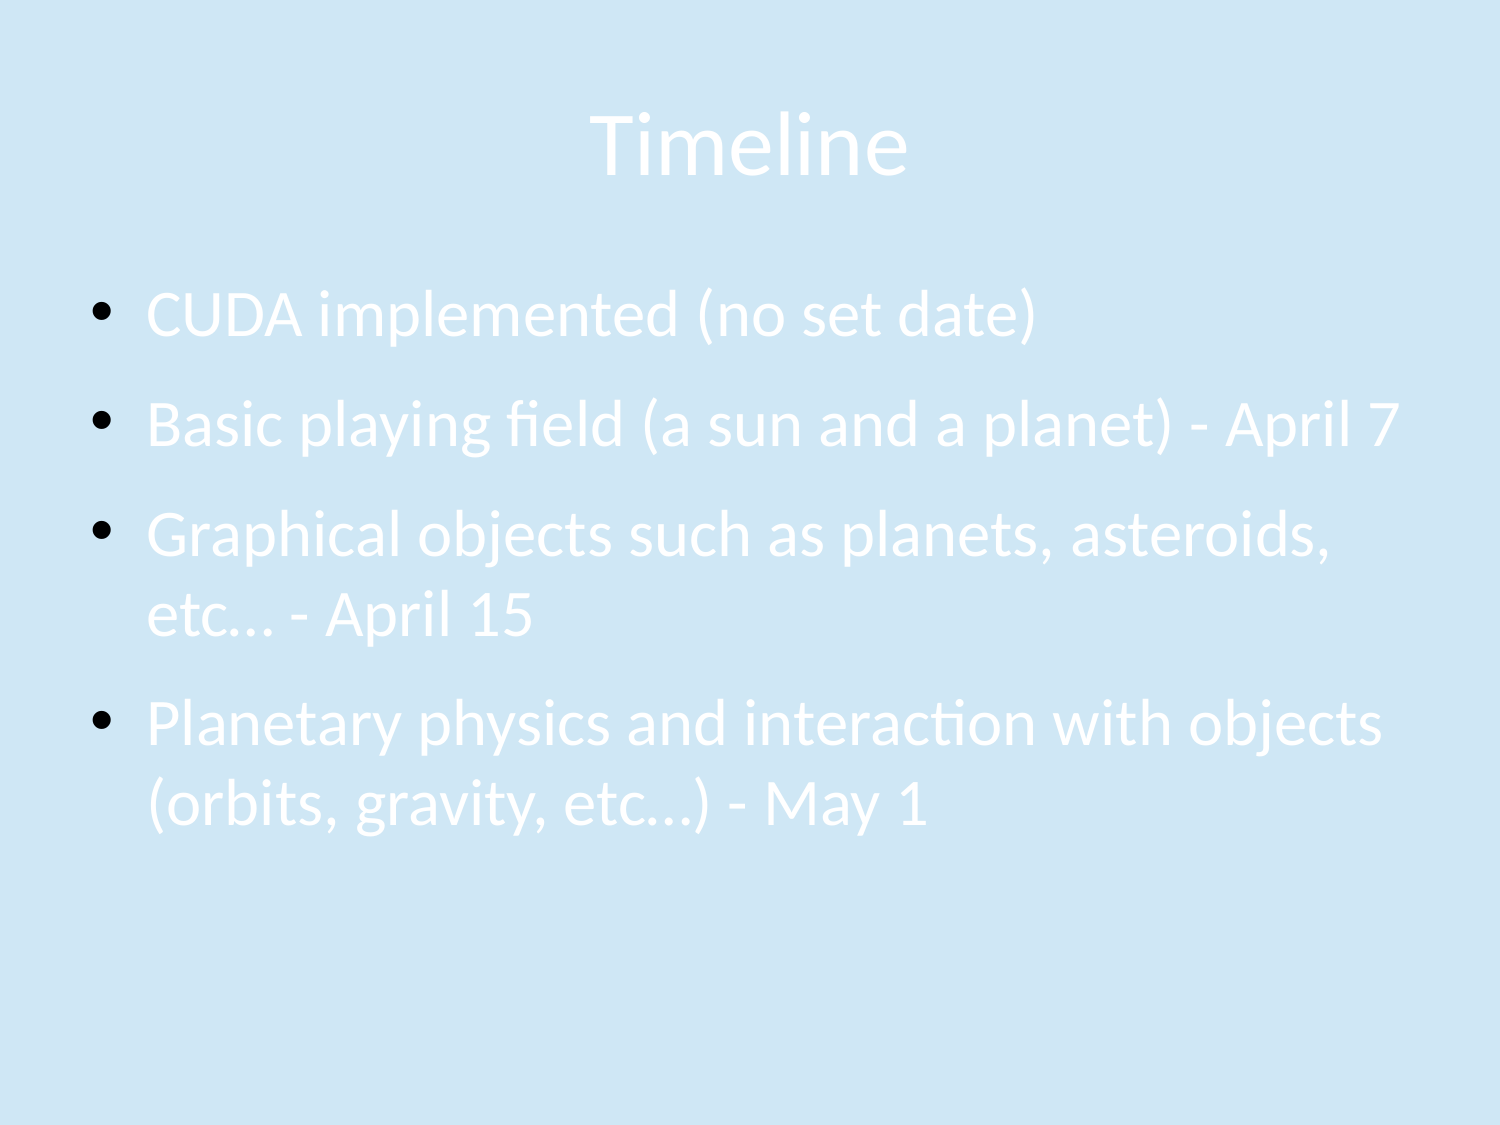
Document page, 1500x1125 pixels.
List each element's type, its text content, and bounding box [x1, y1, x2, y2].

title Timeline [75, 45, 1425, 233]
list CUDA implemented (no set date) Basic playing field (a sun and a planet) - April 7 Graphical objects such as planets, asteroids, etc… - April 15 Planetary physics and interaction with objects (orbits, gravity, etc…) - May 1 [75, 262, 1425, 1005]
